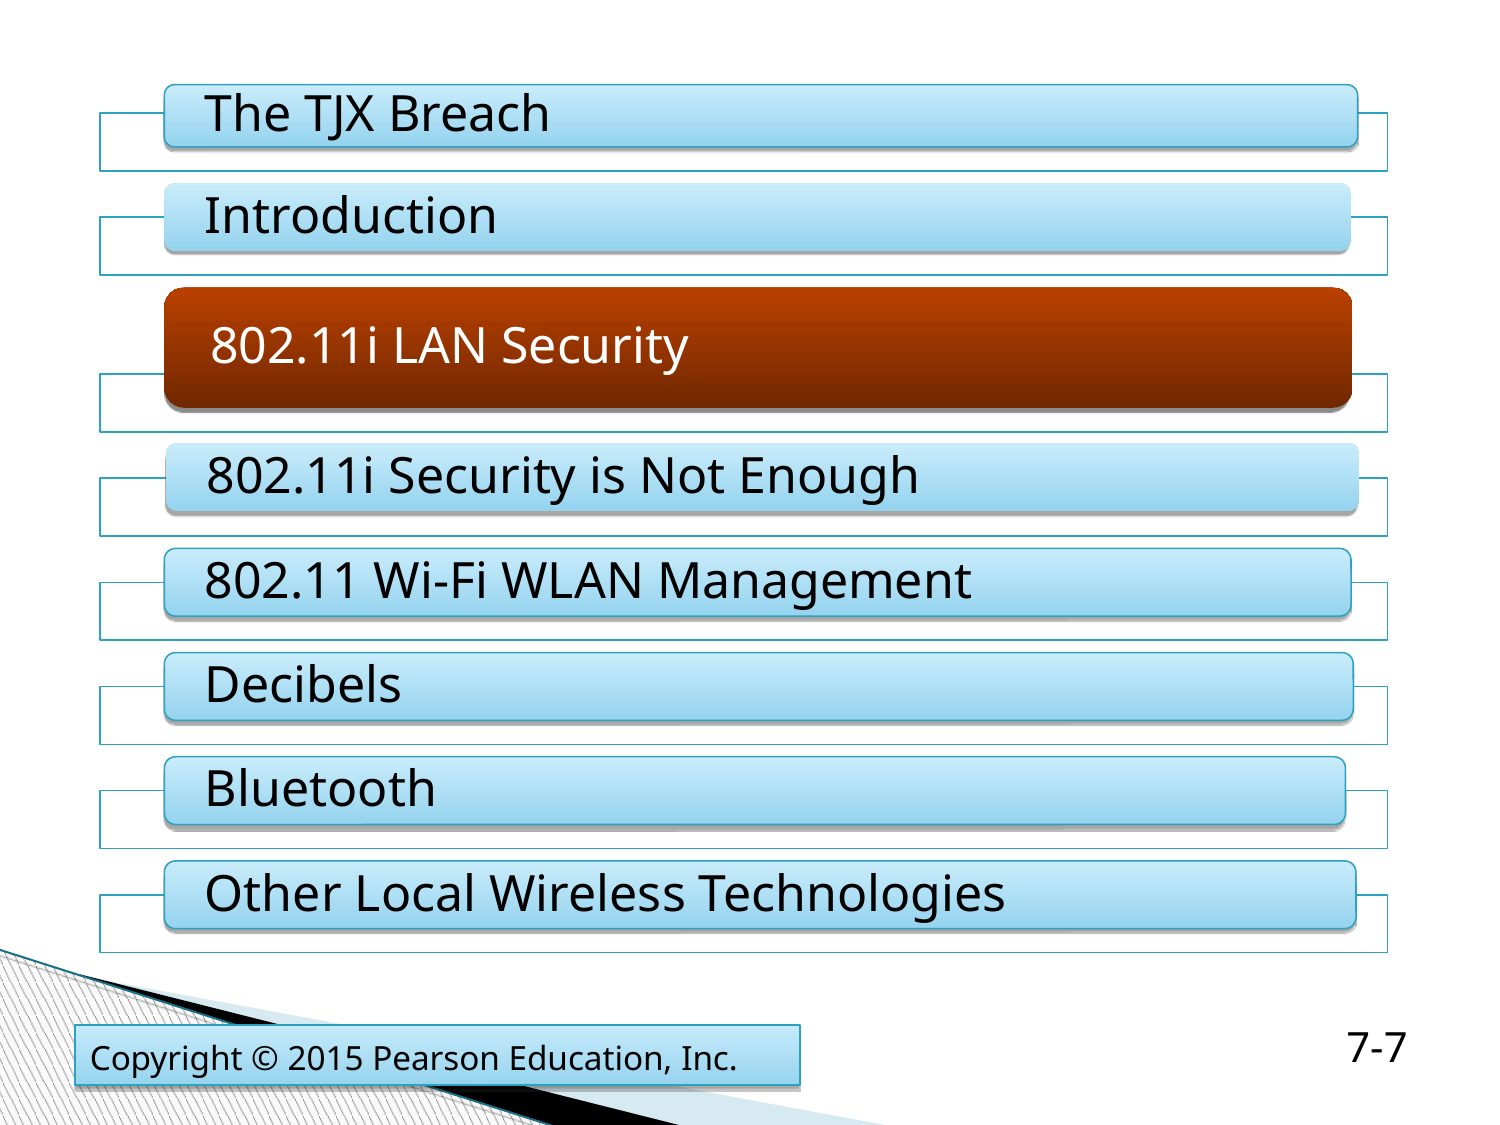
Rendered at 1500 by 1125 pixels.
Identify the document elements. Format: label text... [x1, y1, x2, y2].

text_box Bluetooth [164, 756, 1346, 825]
text_box Other Local Wireless Technologies [164, 860, 1357, 929]
text_box 802.11i LAN Security [164, 287, 1353, 408]
text_box [99, 217, 1388, 276]
text_box [99, 790, 1388, 849]
text_box 802.11i Security is Not Enough [165, 443, 1360, 512]
text_box 802.11 Wi-Fi WLAN Management [164, 548, 1352, 617]
text_box [99, 113, 1388, 171]
text_box Introduction [164, 183, 1352, 252]
text_box [99, 373, 1388, 432]
text_box The TJX Breach [164, 84, 1358, 147]
text_box [99, 582, 1388, 641]
picture [0, 952, 543, 1125]
slide_number 7-<number> [1250, 1025, 1423, 1085]
text_box [99, 686, 1388, 745]
footer Copyright © 2015 Pearson Education, Inc. [75, 1025, 800, 1085]
text_box Decibels [164, 652, 1354, 721]
text_box [99, 478, 1388, 536]
text_box [99, 894, 1388, 953]
